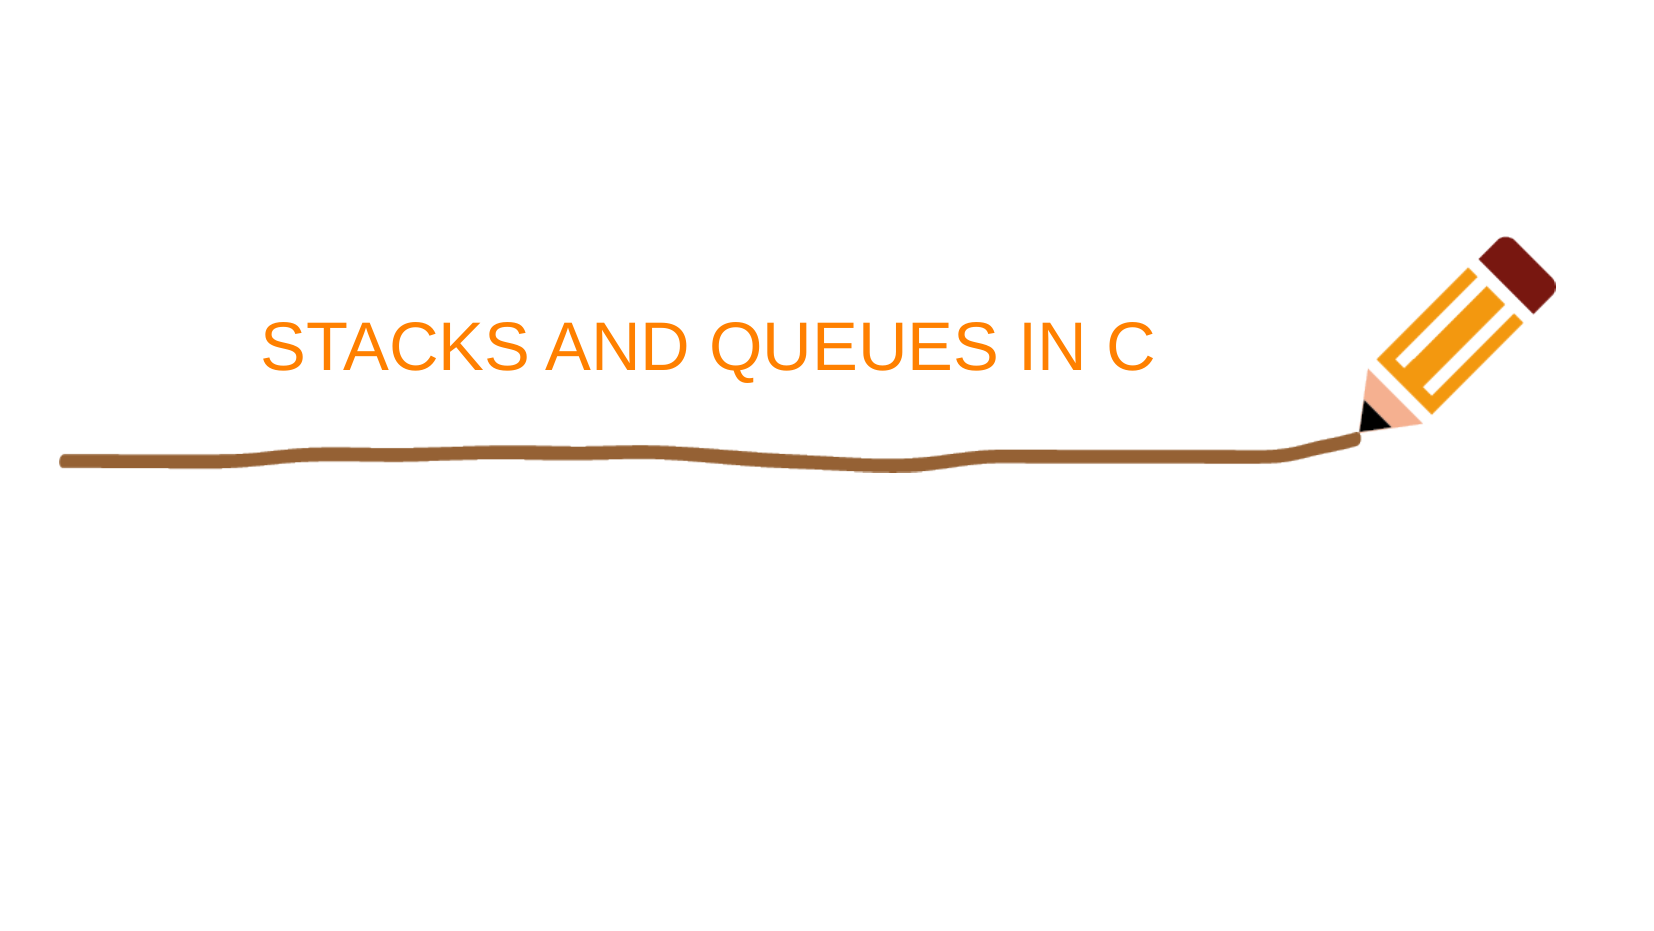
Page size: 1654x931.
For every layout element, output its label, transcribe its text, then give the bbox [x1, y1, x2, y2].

picture [59, 236, 1556, 473]
title STACKS AND QUEUES IN C [88, 265, 1329, 429]
